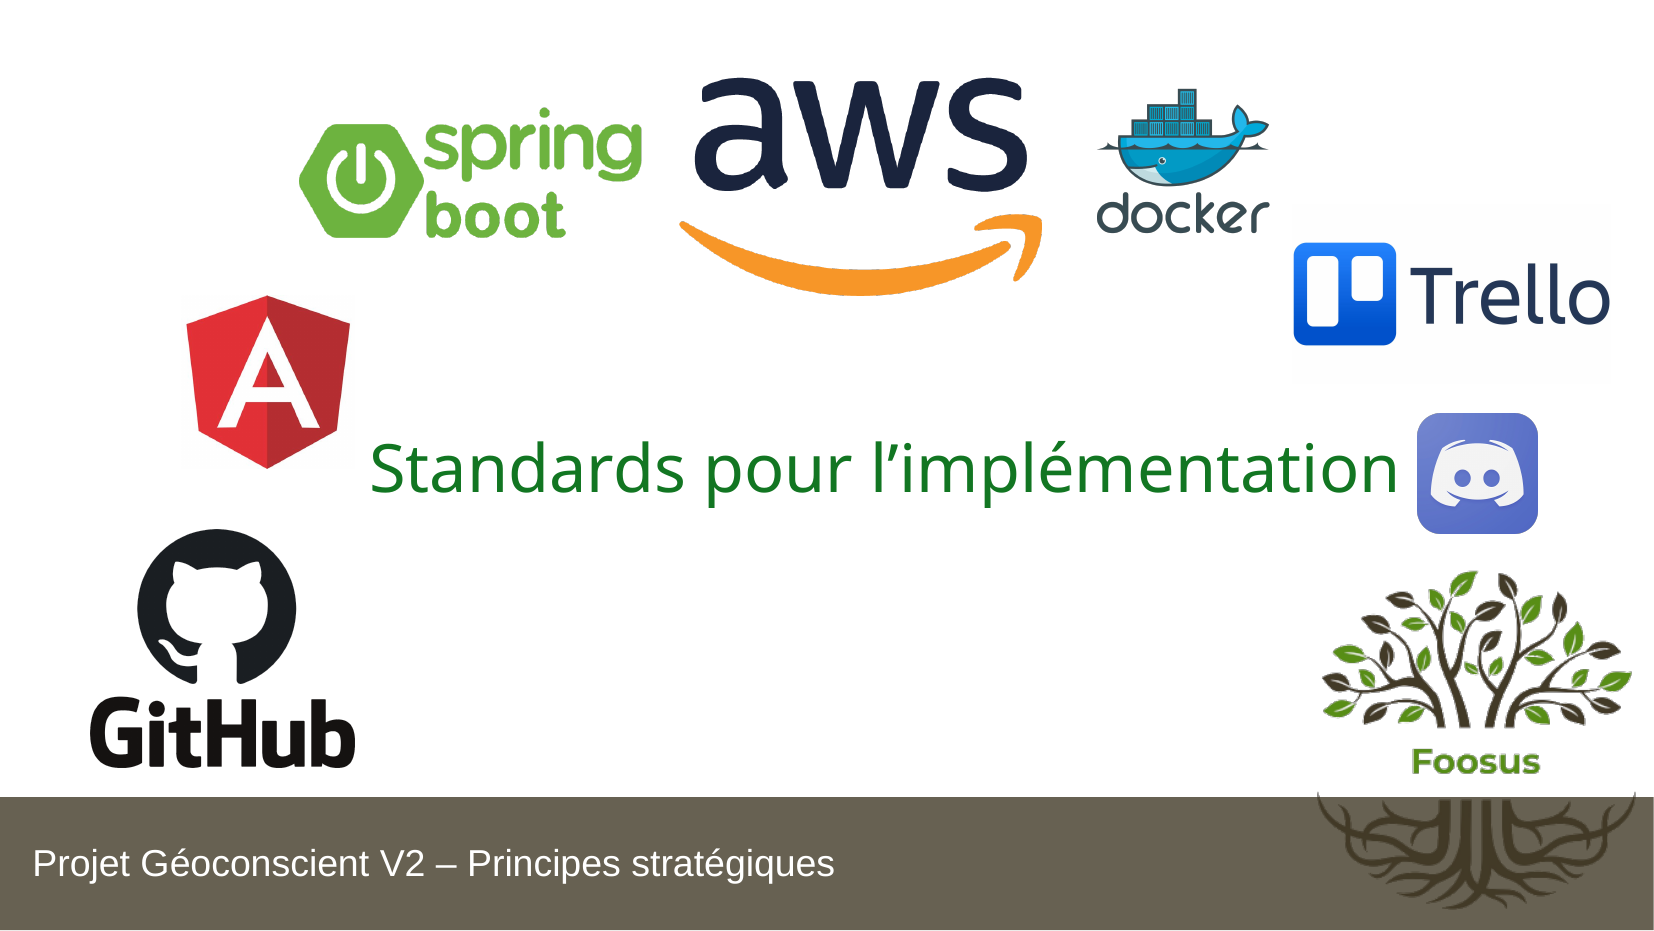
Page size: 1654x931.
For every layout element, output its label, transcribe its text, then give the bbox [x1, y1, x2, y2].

picture [90, 529, 355, 768]
text_box Projet Géoconscient V2 – Principes stratégiques [17, 835, 1329, 931]
picture [1299, 560, 1654, 797]
text_box Standards pour l’implémentation [354, 413, 1477, 578]
picture [181, 295, 355, 469]
picture [1477, 413, 1538, 534]
picture [295, 88, 647, 273]
picture [679, 77, 1042, 296]
picture [1065, 57, 1611, 384]
text_box [0, 797, 1654, 931]
